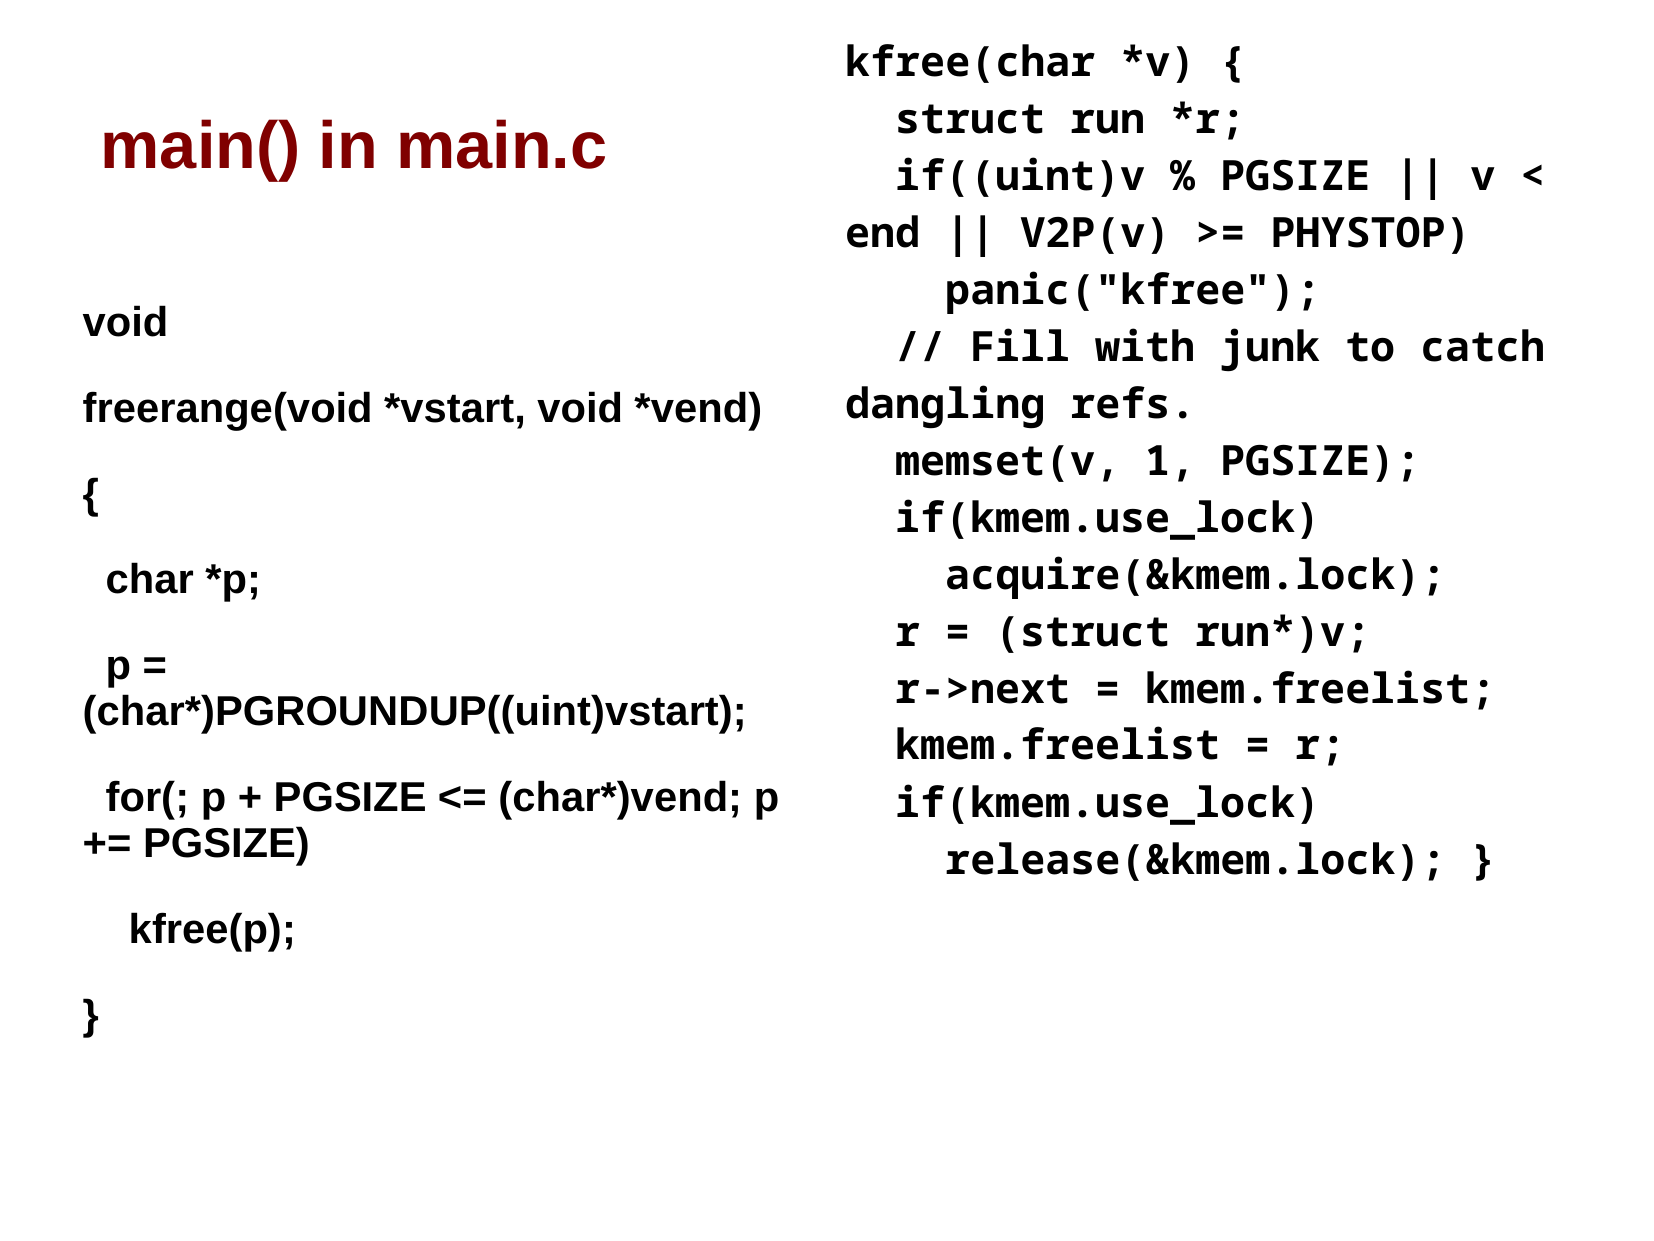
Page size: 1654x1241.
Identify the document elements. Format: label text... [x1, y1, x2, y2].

title main() in main.c [0, 7, 709, 284]
list kfree(char *v) { struct run *r; if((uint)v % PGSIZE || v < end || V2P(v) >= PHYSTOP) panic("kfree"); // Fill with junk to catch dangling refs. memset(v, 1, PGSIZE); if(kmem.use_lock) acquire(&kmem.lock); r = (struct run*)v; r->next = kmem.freelist; kmem.freelist = r; if(kmem.use_lock) release(&kmem.lock); } [845, 31, 1572, 1241]
list void freerange(void *vstart, void *vend) { char *p; p = (char*)PGROUNDUP((uint)vstart); for(; p + PGSIZE <= (char*)vend; p += PGSIZE) kfree(p); } [82, 299, 809, 1241]
